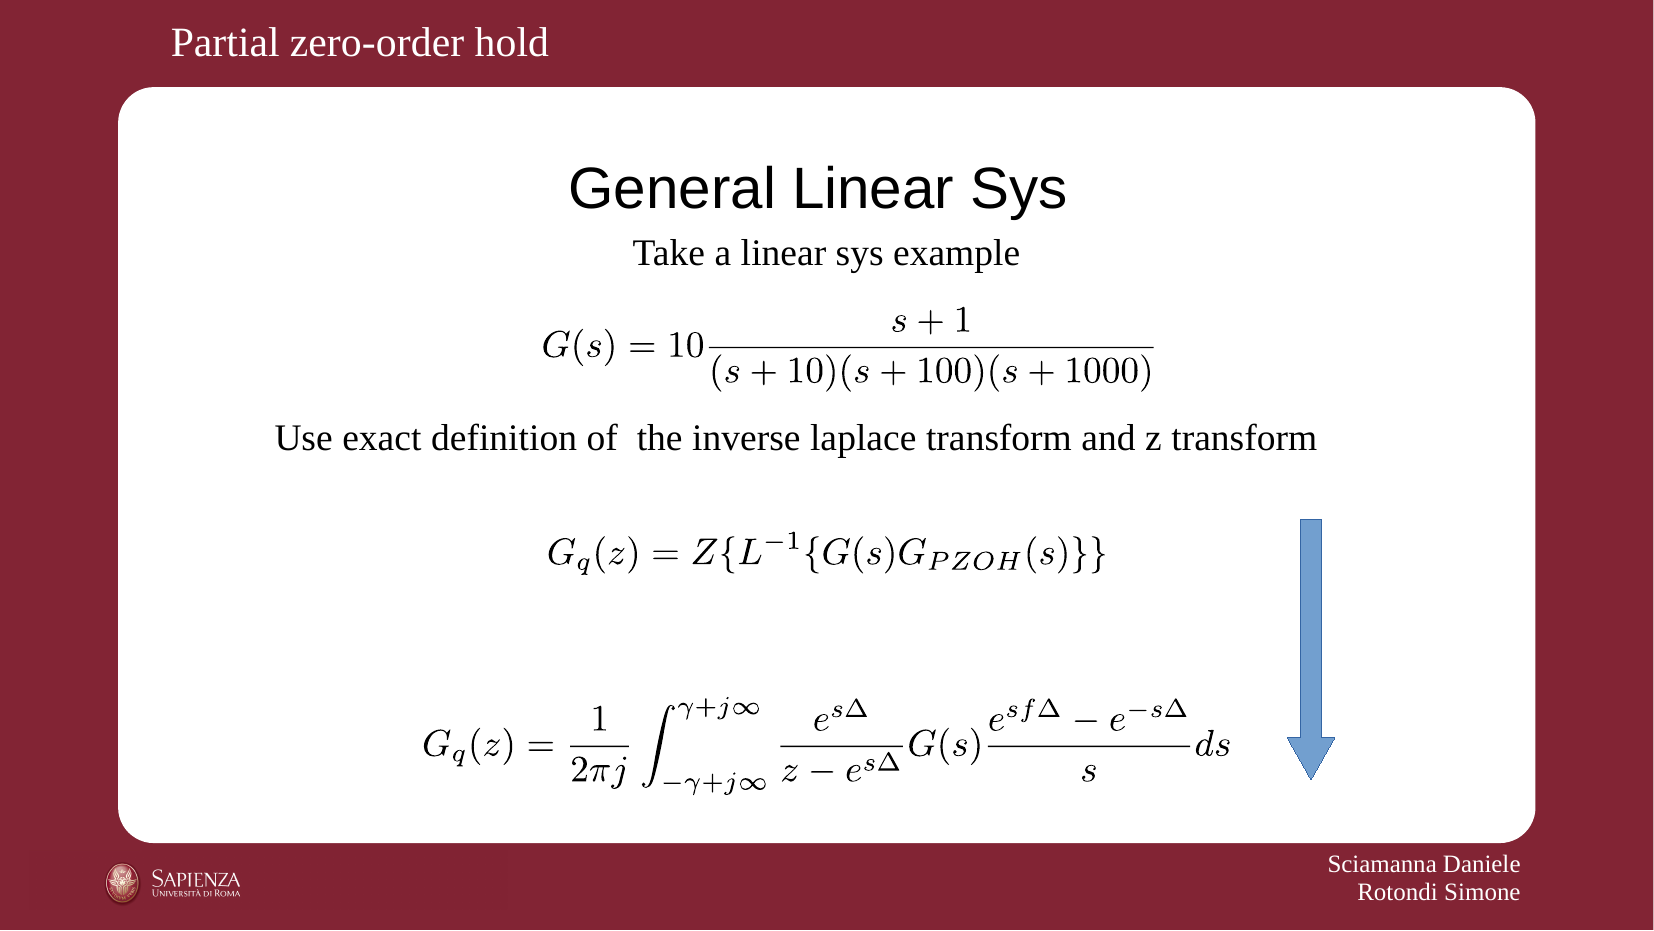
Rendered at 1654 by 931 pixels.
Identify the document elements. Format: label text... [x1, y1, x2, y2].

picture [29, 850, 508, 910]
text_box Sciamanna Daniele Rotondi Simone [933, 843, 1536, 914]
text_box Take a linear sys example [460, 224, 1193, 281]
title General Linear Sys [162, 110, 1492, 266]
text_box Partial zero-order hold [106, 11, 615, 76]
text_box Use exact definition of the inverse laplace transform and z transform [259, 410, 1394, 473]
text_box [118, 87, 1536, 844]
